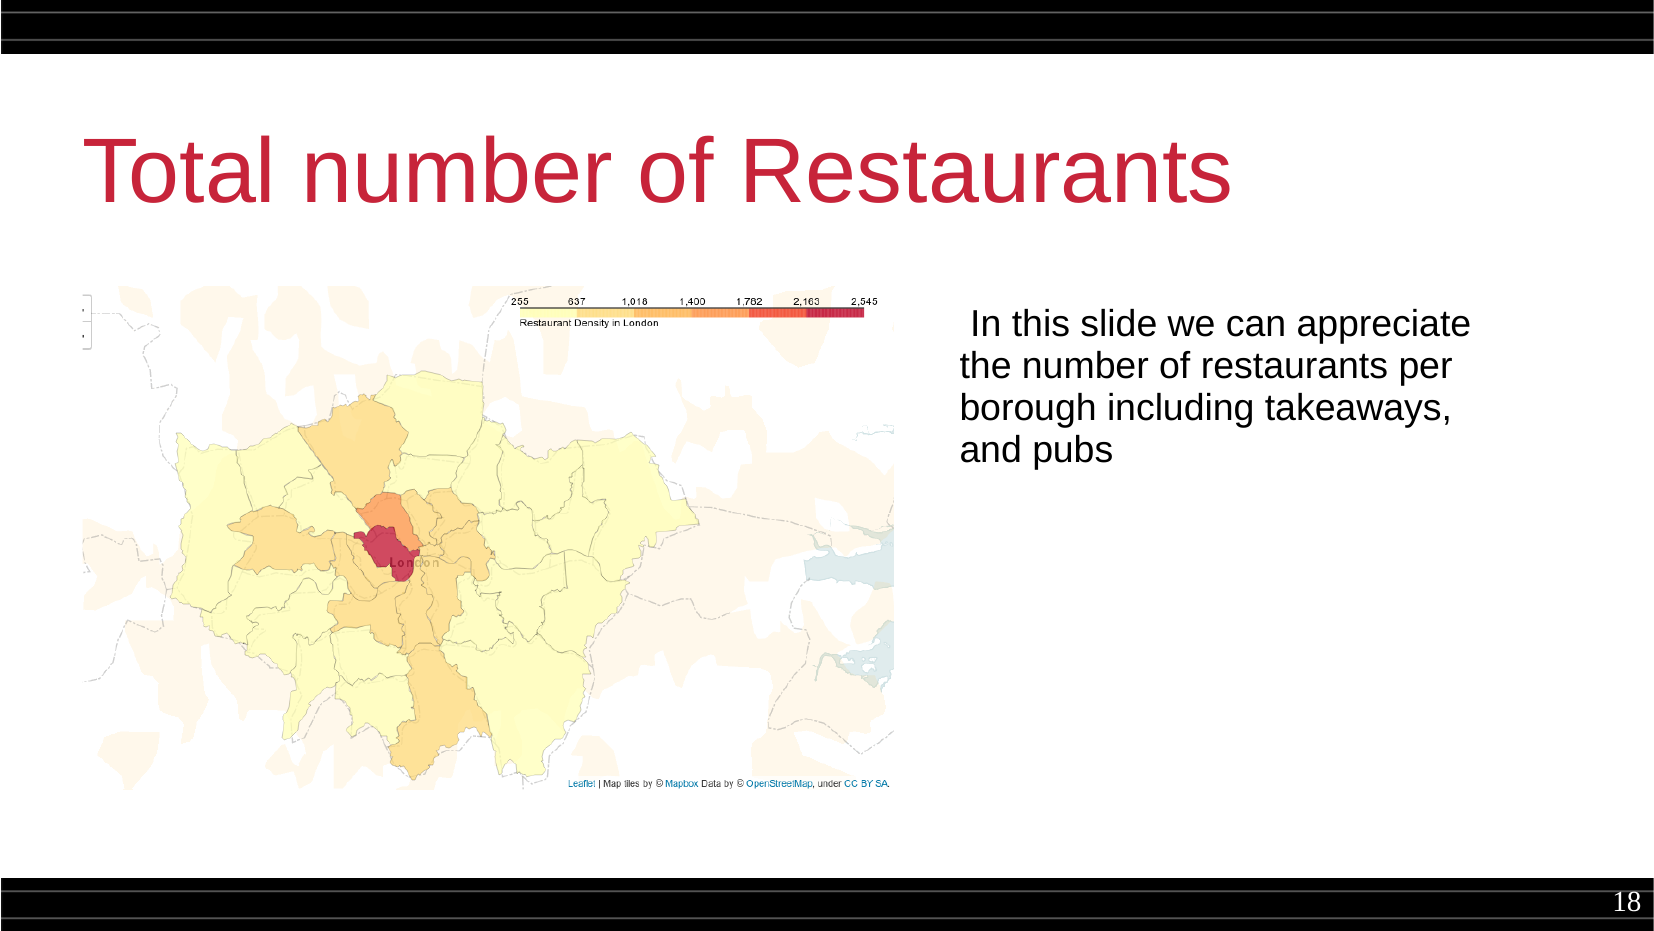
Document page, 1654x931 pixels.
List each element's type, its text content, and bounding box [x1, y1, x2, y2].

picture [1, 878, 1654, 931]
picture [1, 0, 1654, 54]
title Total number of Restaurants [82, 92, 1571, 249]
text_box IIn this slide we can appreciate the number of restaurants per borough including takeaways, and pubs [944, 295, 1501, 780]
picture [82, 283, 898, 792]
